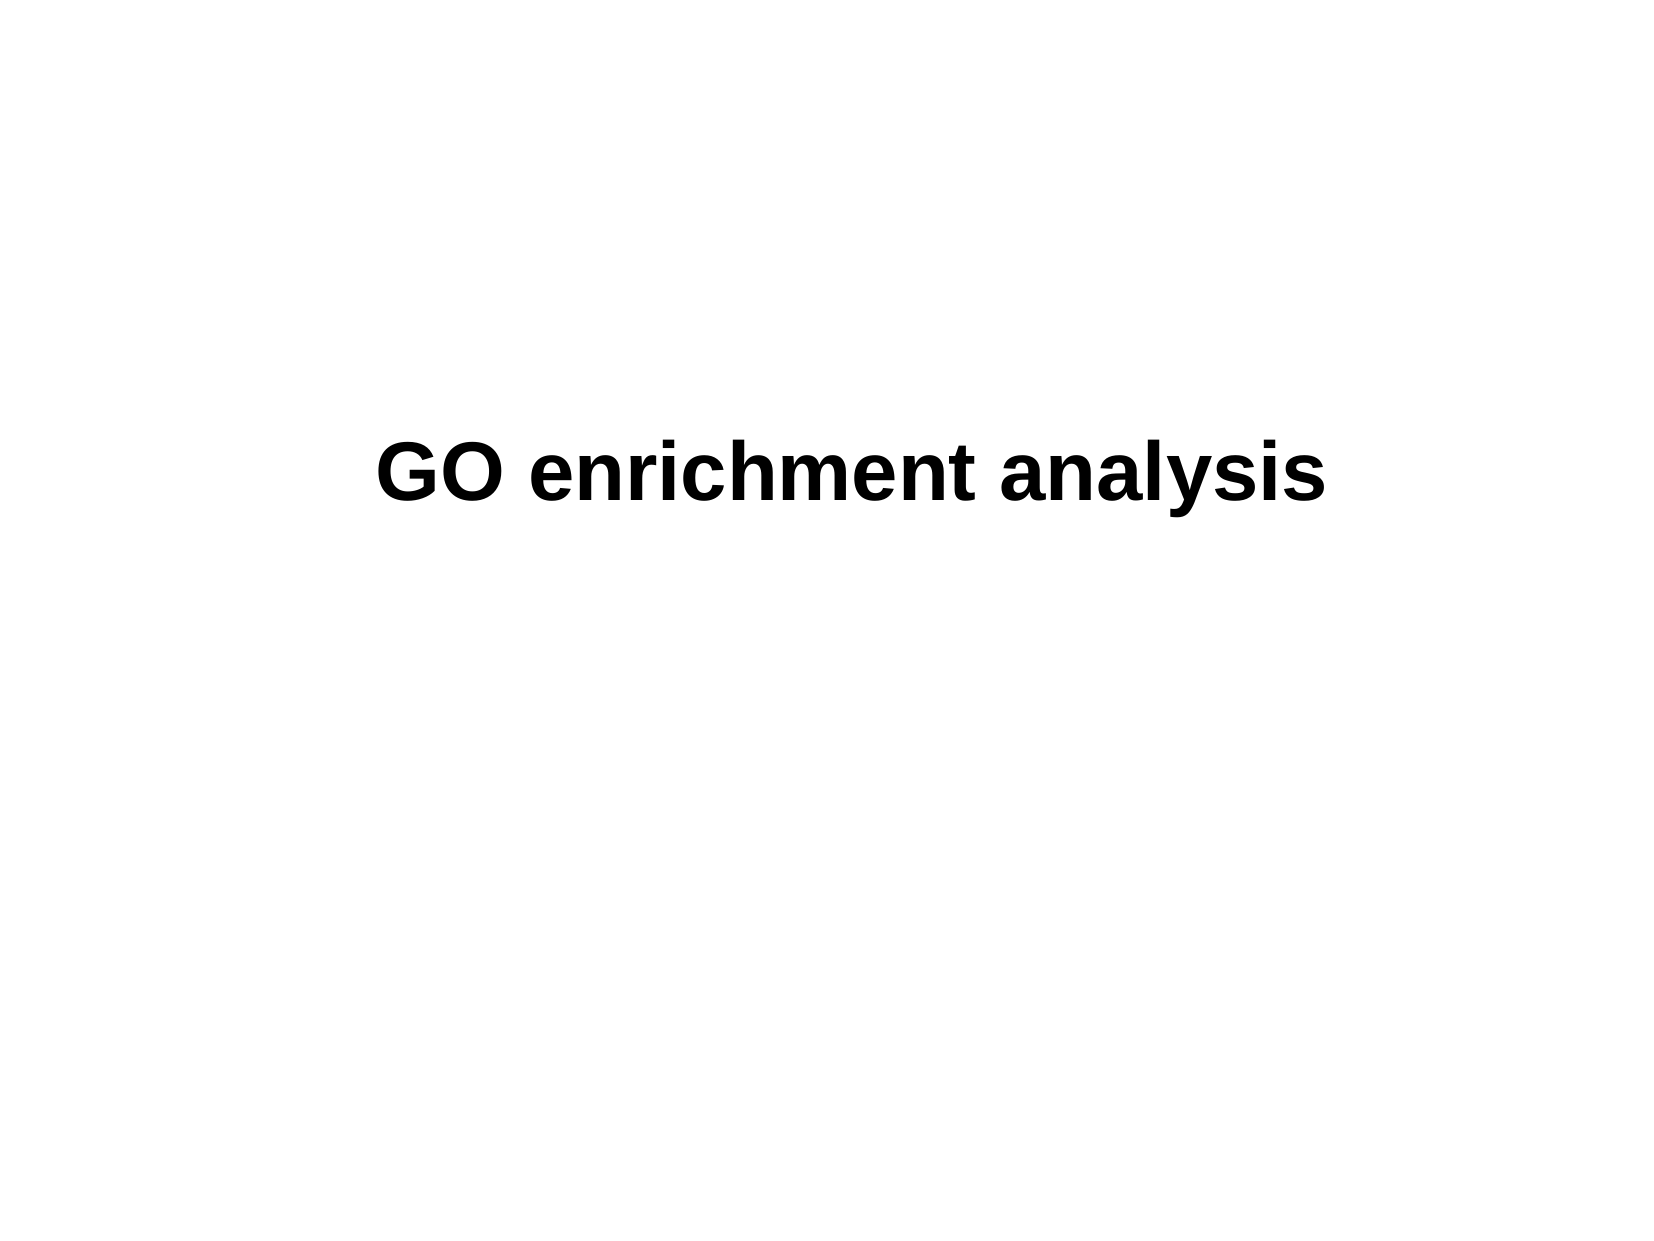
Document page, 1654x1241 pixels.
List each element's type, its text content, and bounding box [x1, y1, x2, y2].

title GO enrichment analysis [107, 367, 1597, 575]
